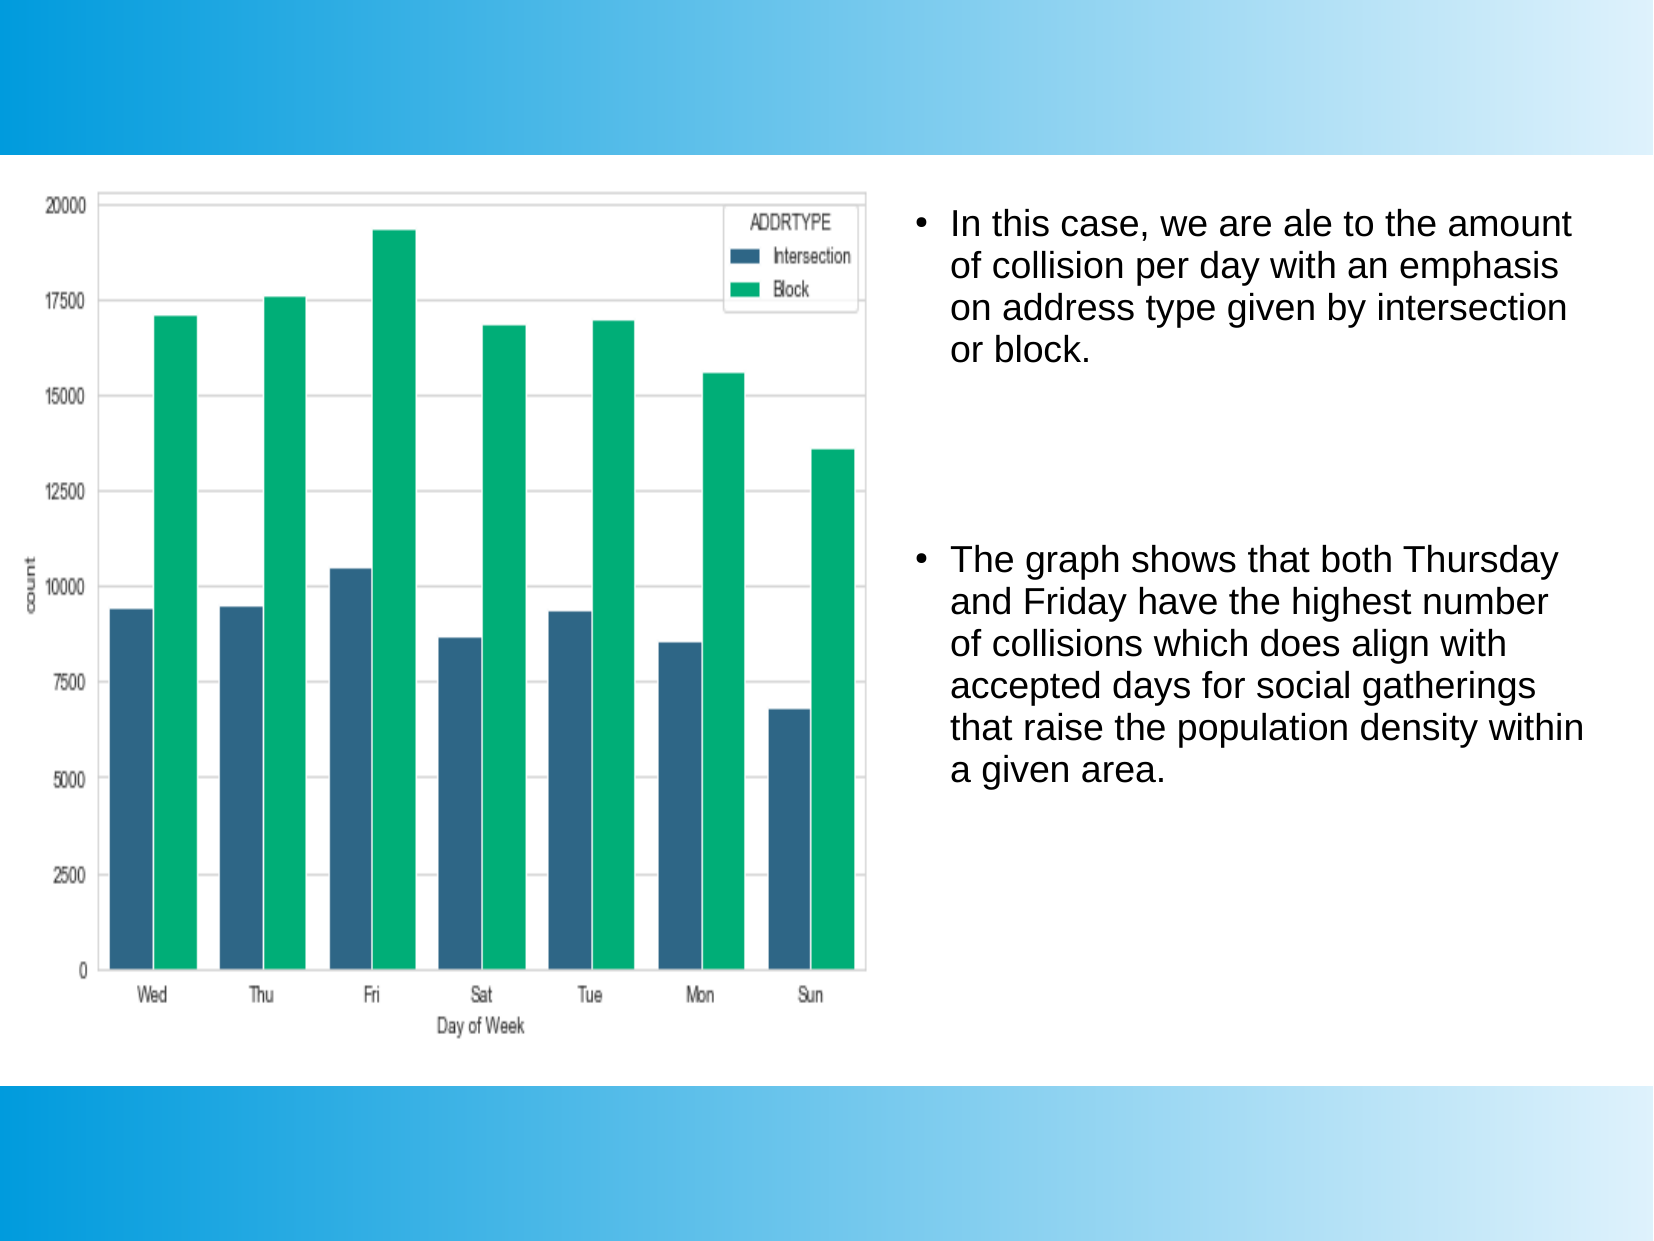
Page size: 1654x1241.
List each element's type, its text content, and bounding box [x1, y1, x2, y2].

picture [0, 164, 931, 1066]
text_box In this case, we are ale to the amount of collision per day with an emphasis on address type given by intersection or block. The graph shows that both Thursday and Friday have the highest number of collisions which does align with accepted days for social gatherings that raise the population density within a given area. [900, 195, 1606, 961]
